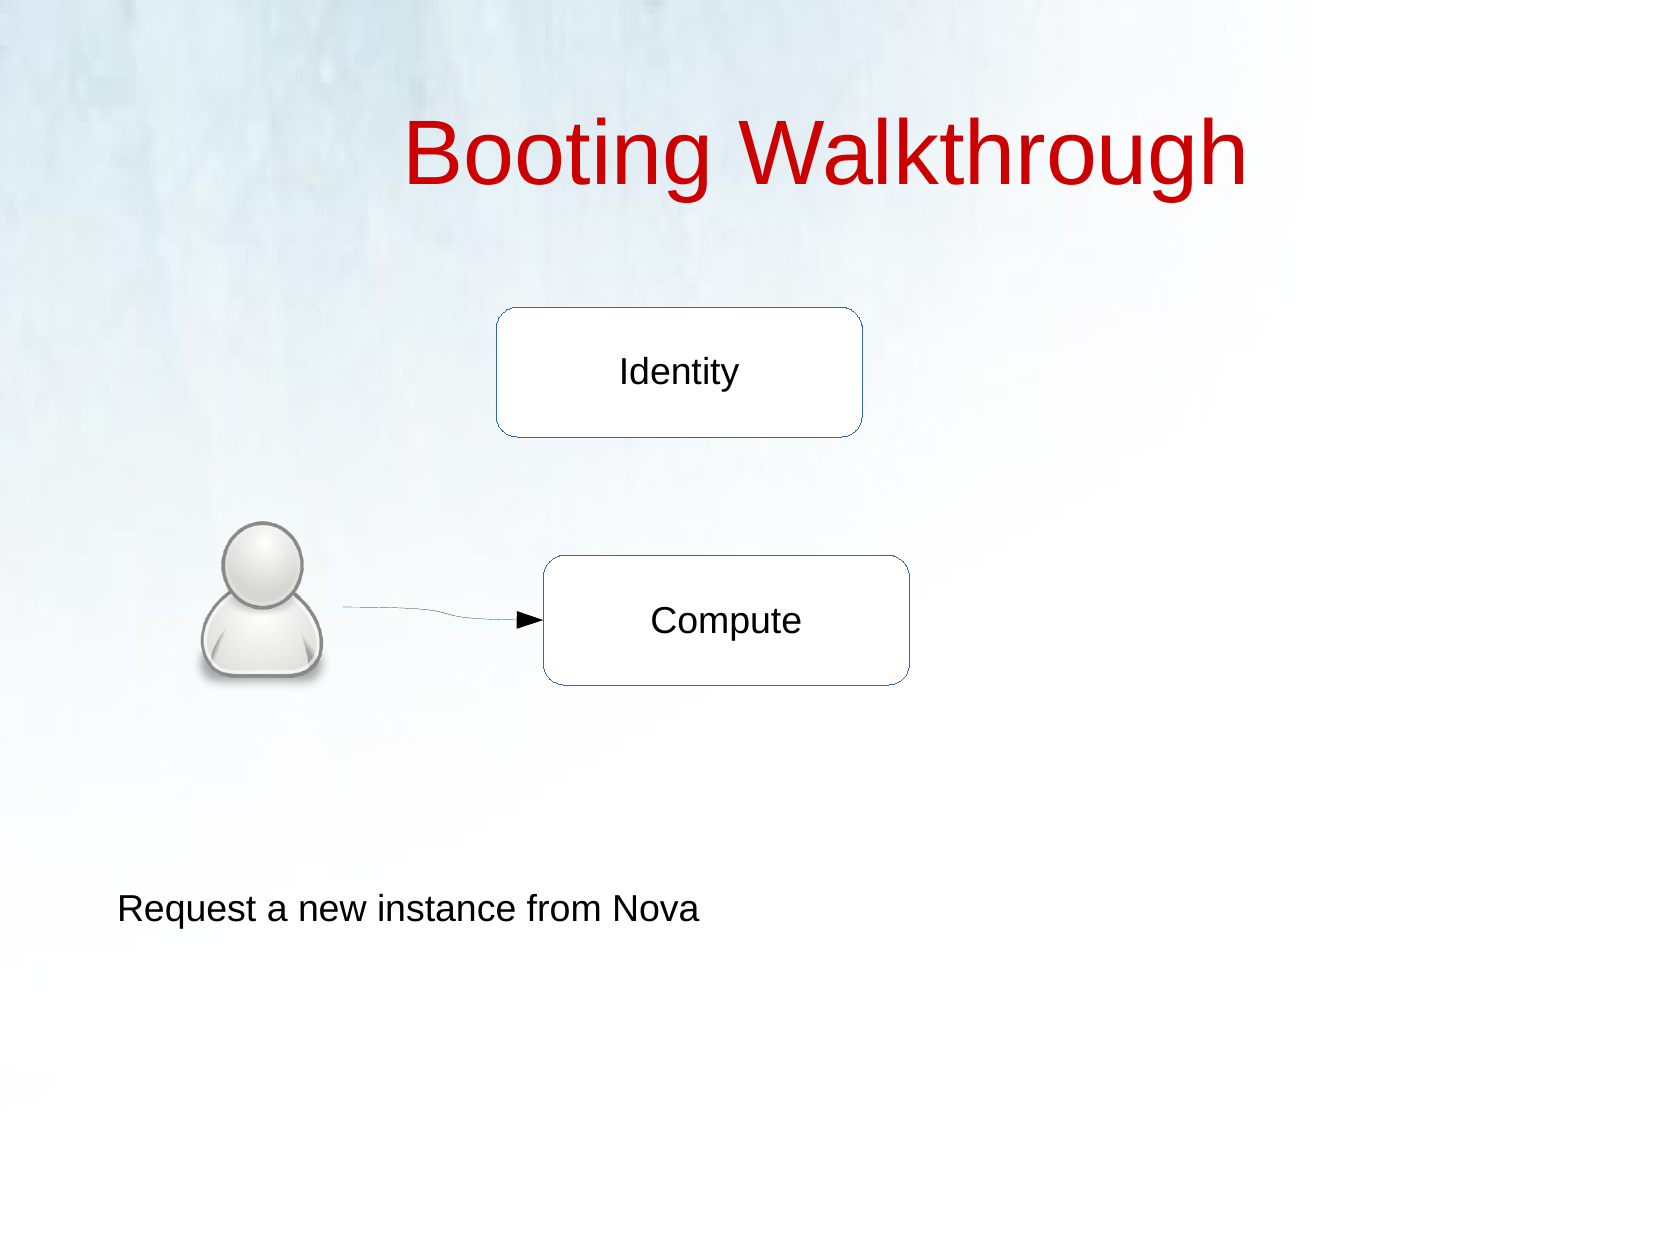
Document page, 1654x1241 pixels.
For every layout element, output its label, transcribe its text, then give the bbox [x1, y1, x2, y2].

text_box Request a new instance from Nova [102, 880, 1371, 980]
picture [0, 0, 1654, 1241]
title Booting Walkthrough [82, 49, 1571, 257]
text_box Identity [496, 307, 863, 438]
text_box Compute [543, 555, 910, 686]
